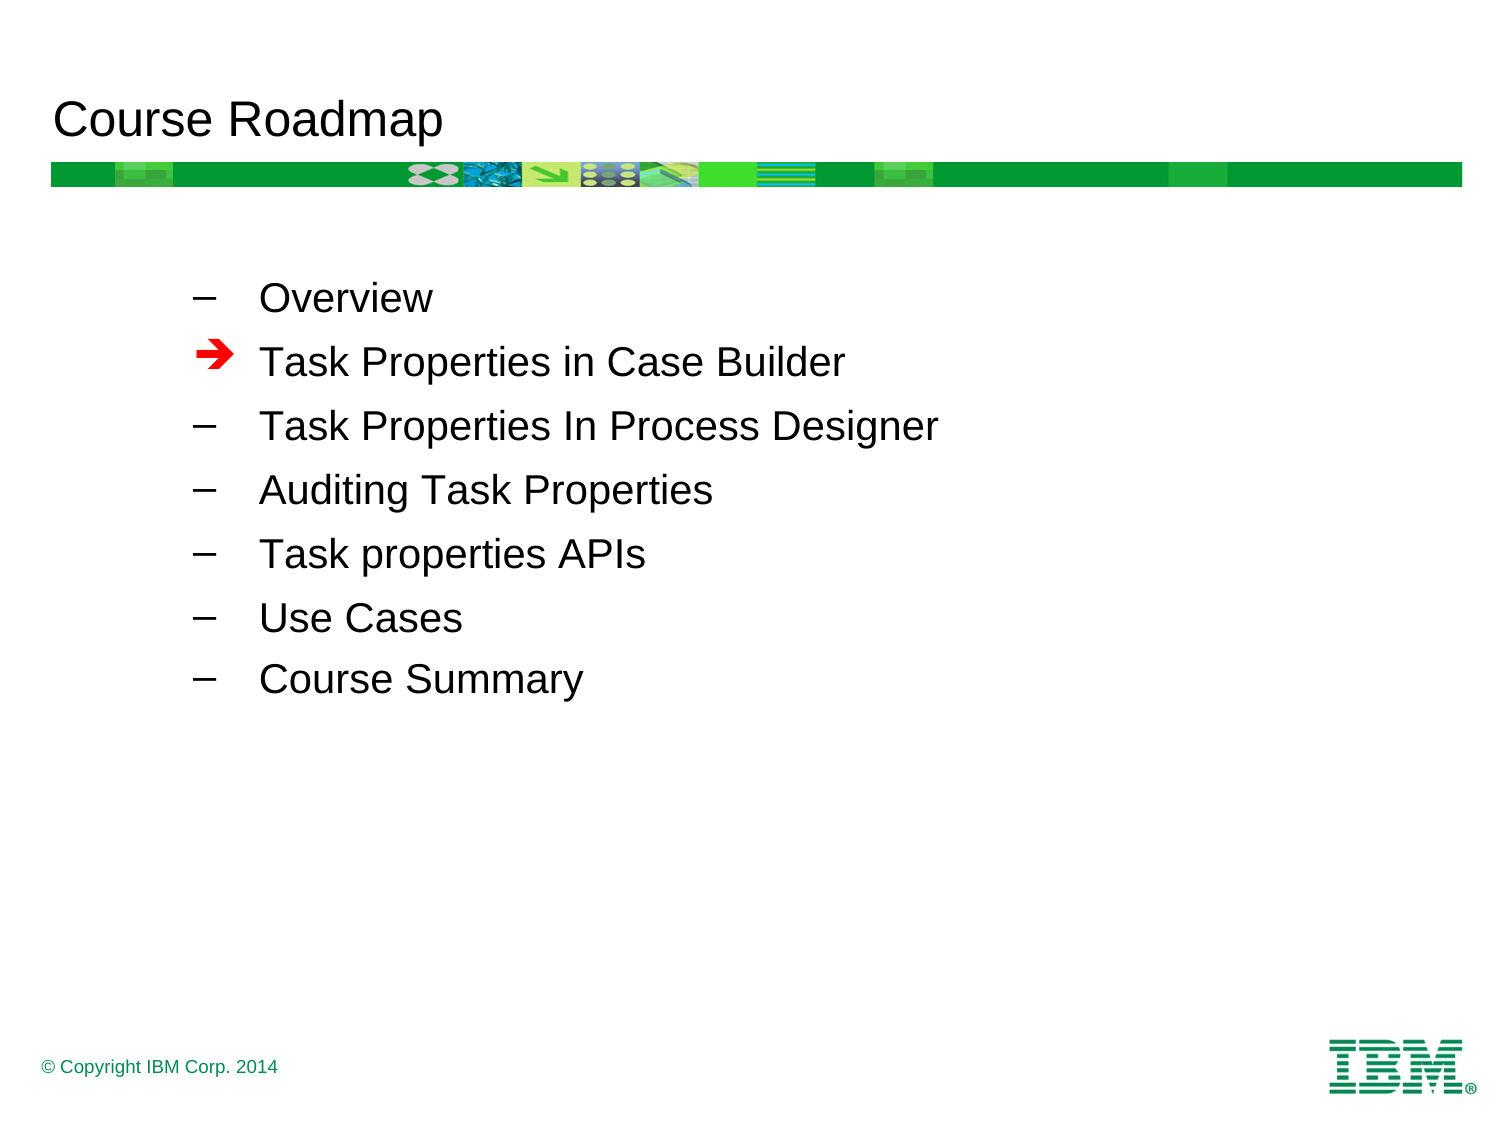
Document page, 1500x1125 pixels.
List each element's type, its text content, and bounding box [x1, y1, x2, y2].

picture [1327, 1037, 1479, 1096]
list Overview Task Properties in Case Builder Task Properties In Process Designer Auditing Task Properties Task properties APIs Use Cases Course Summary [75, 262, 1426, 1005]
title Course Roadmap [37, 45, 1388, 188]
picture [50, 161, 1463, 189]
